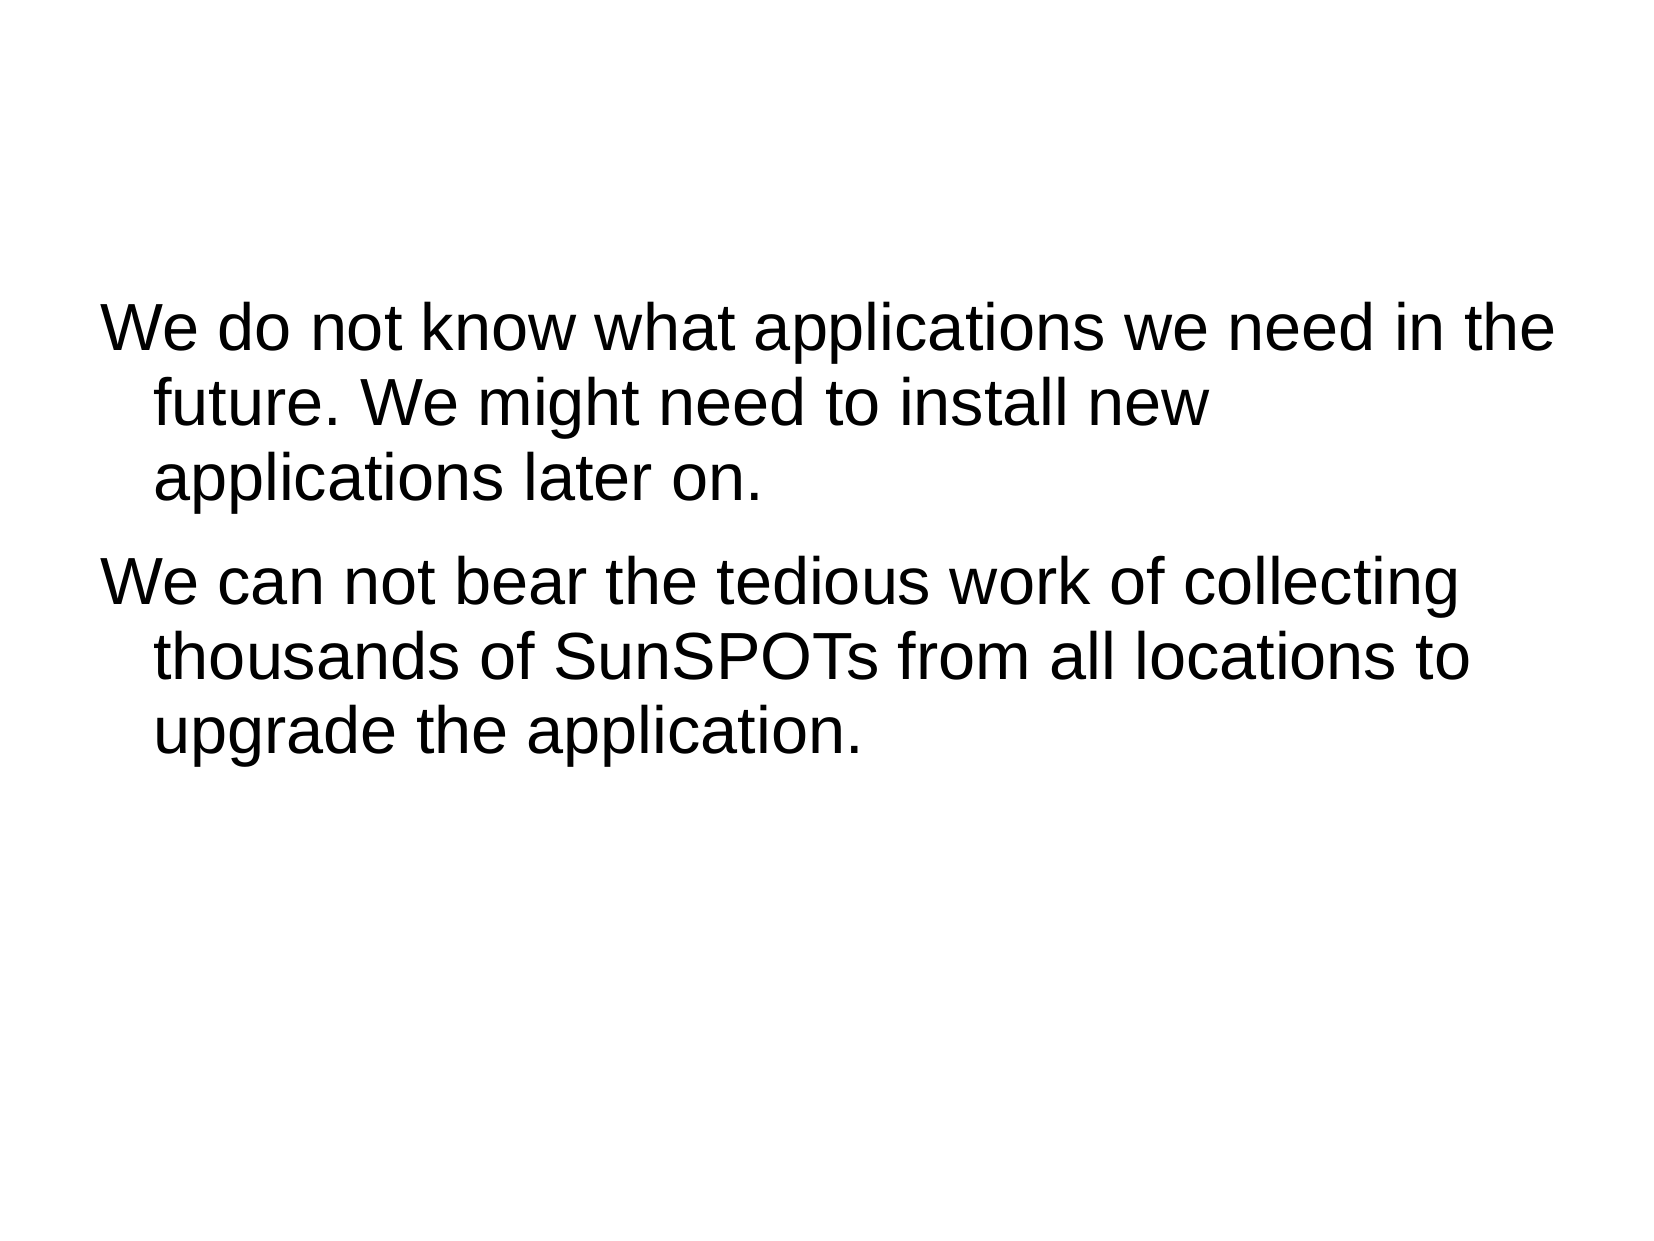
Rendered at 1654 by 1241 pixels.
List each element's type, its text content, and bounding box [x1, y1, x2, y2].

list We do not know what applications we need in the future. We might need to install new applications later on. We can not bear the tedious work of collecting thousands of SunSPOTs from all locations to upgrade the application. [82, 290, 1571, 1094]
